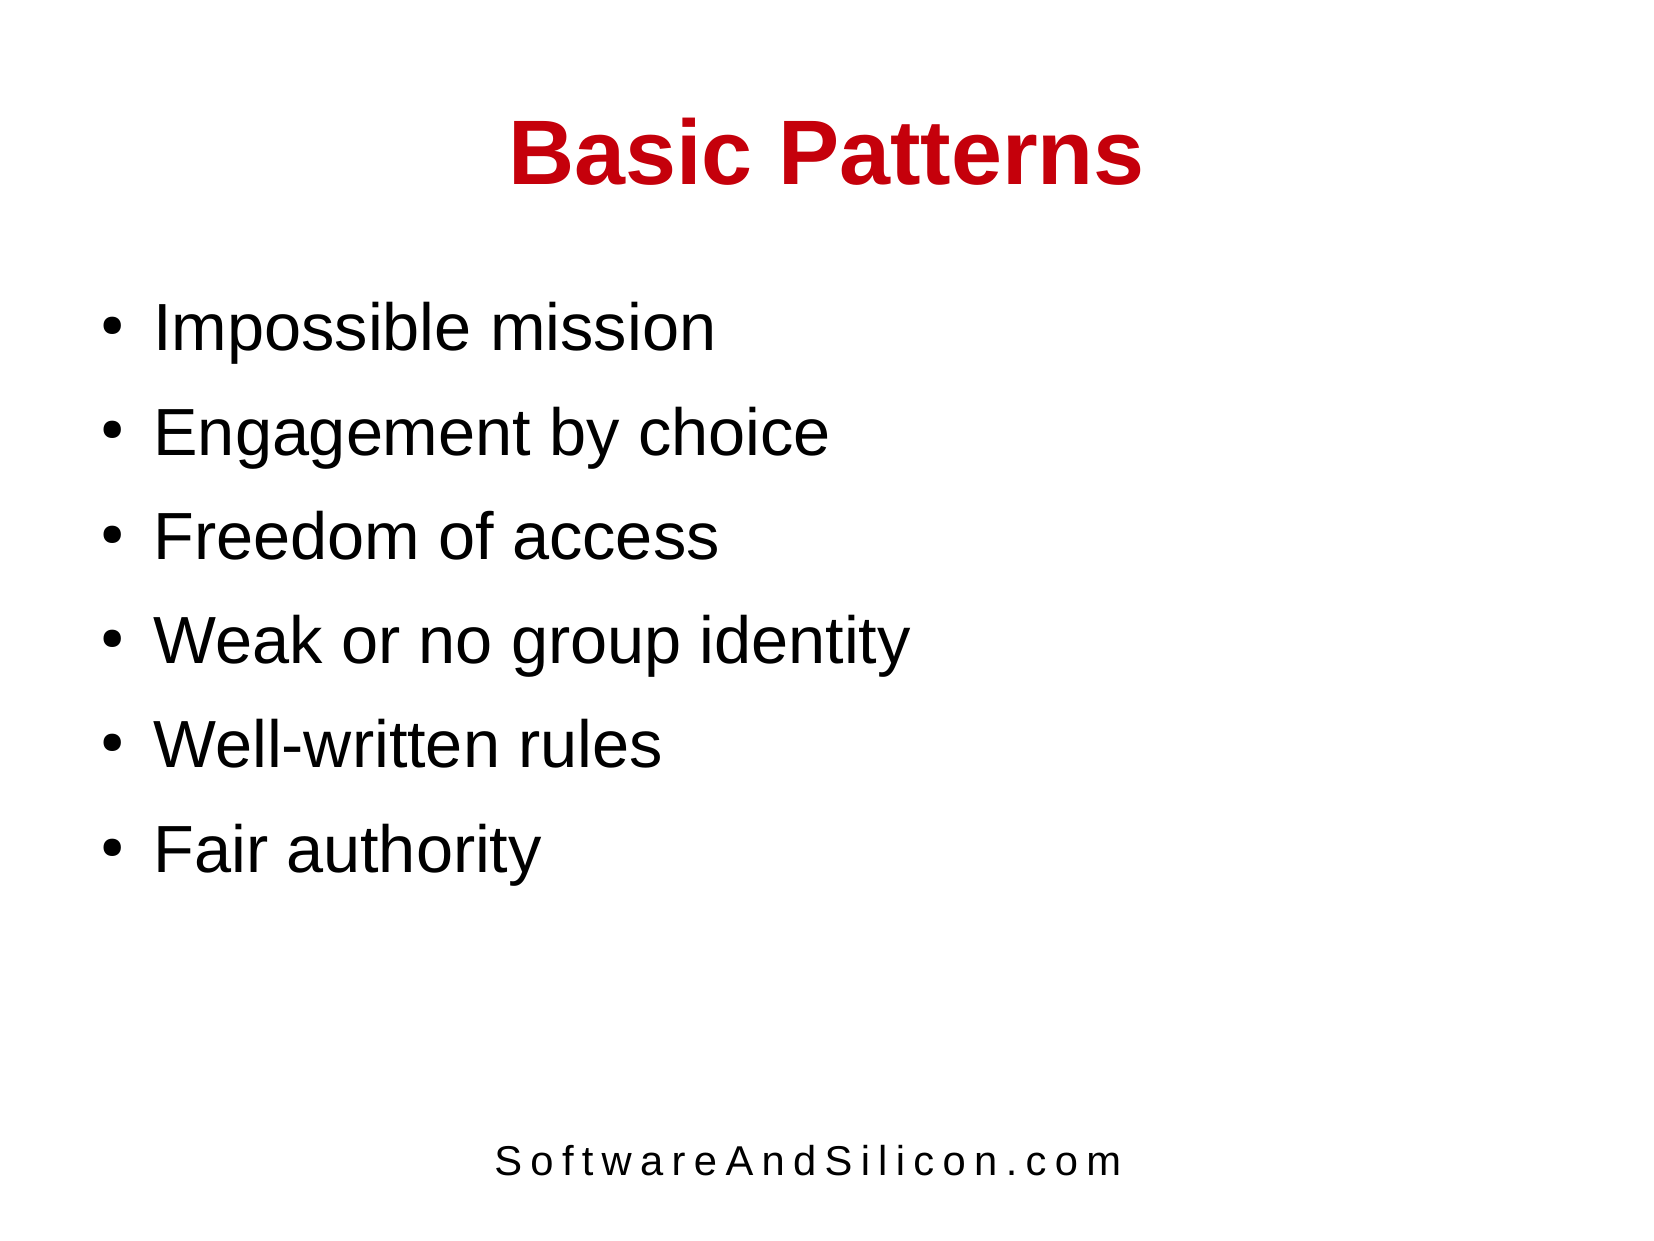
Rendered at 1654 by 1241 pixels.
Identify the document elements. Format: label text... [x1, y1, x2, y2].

title Basic Patterns [82, 56, 1571, 250]
list Impossible mission Engagement by choice Freedom of access Weak or no group identity Well-written rules Fair authority [82, 290, 1571, 1094]
